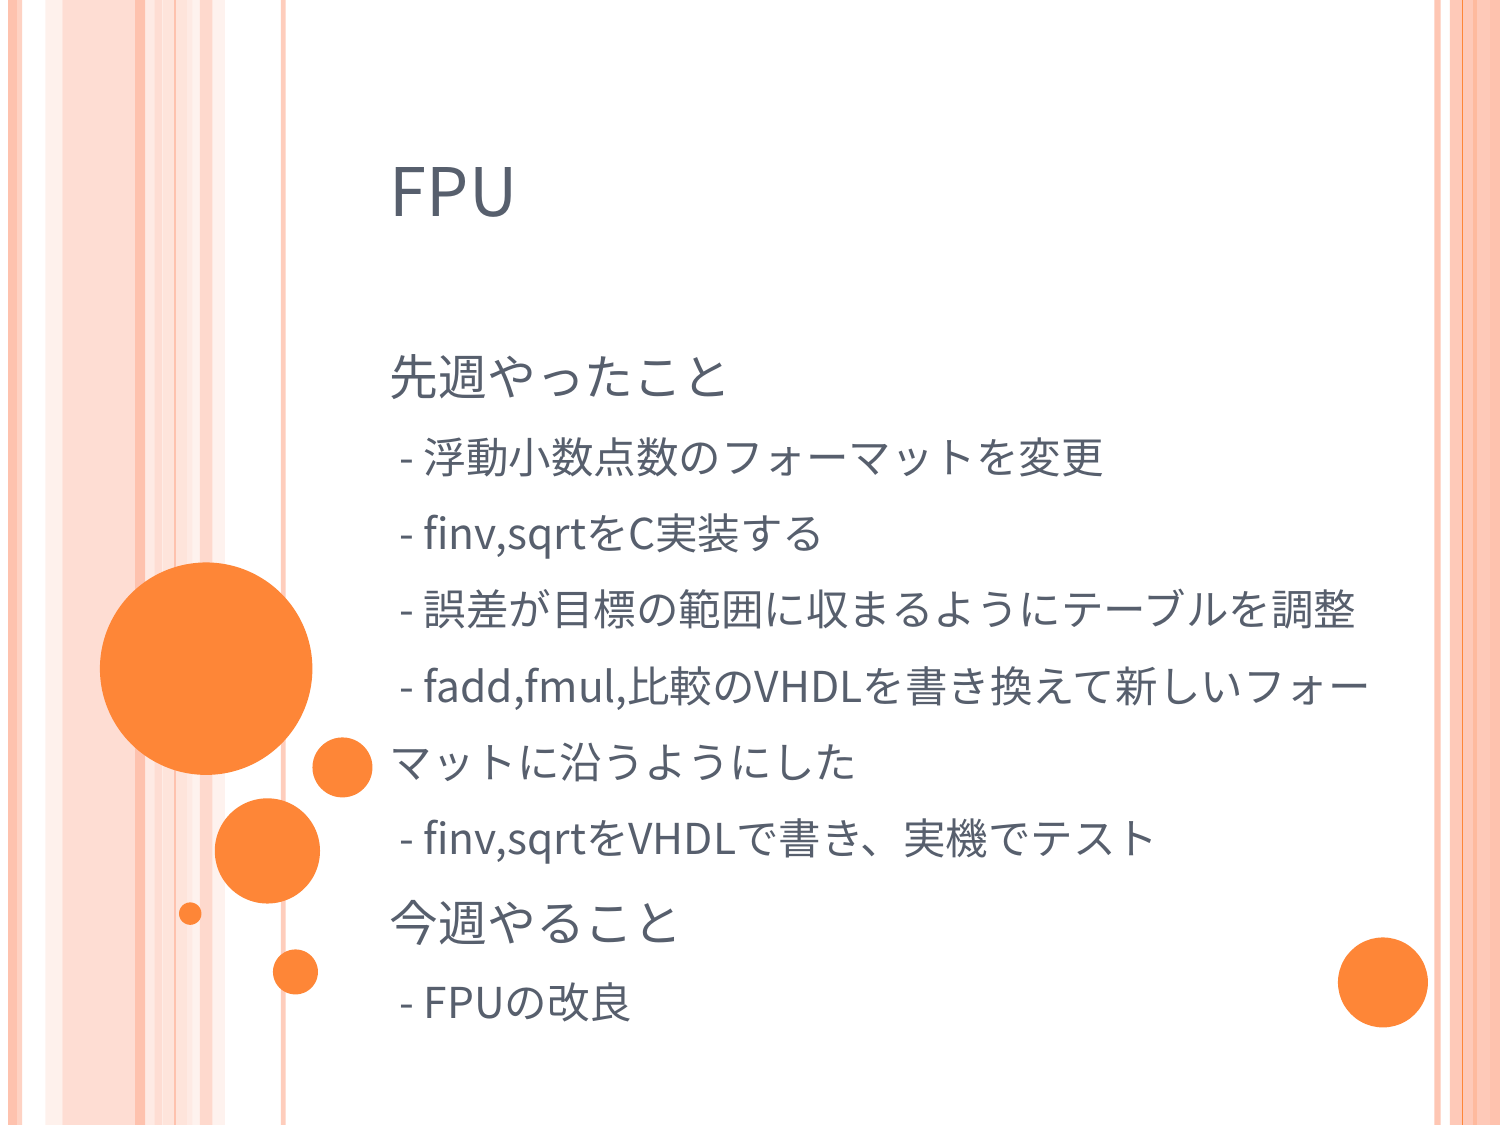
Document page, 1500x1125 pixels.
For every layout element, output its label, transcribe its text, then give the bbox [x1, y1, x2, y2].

title FPU 先週やったこと - 浮動小数点数のフォーマットを変更 - finv,sqrtをC実装する - 誤差が目標の範囲に収まるようにテーブルを調整 - fadd,fmul,比較のVHDLを書き換えて新しいフォーマットに沿うようにした - finv,sqrtをVHDLで書き、実機でテスト 今週やること - FPUの改良 [375, 90, 1388, 1047]
